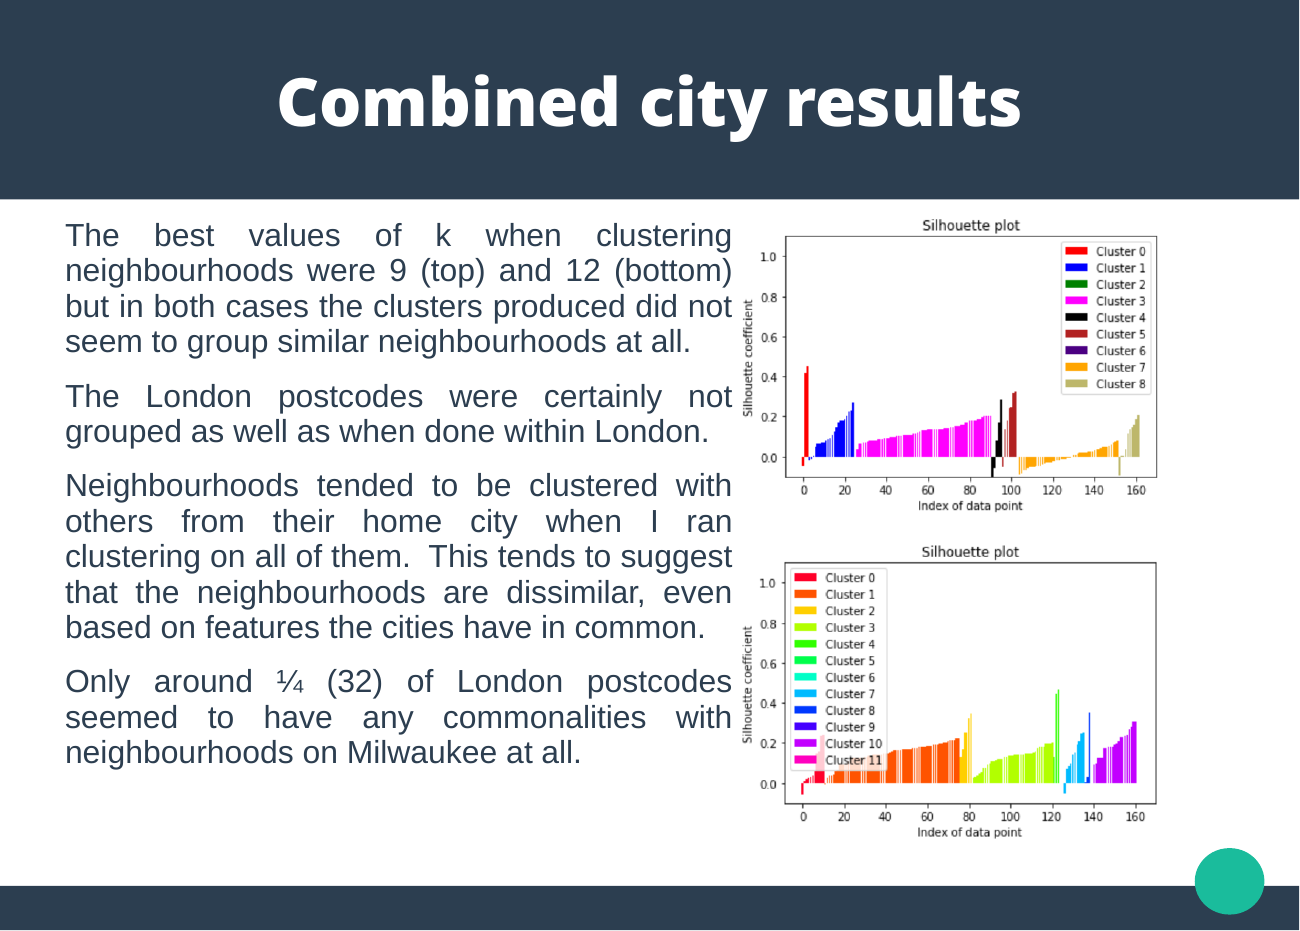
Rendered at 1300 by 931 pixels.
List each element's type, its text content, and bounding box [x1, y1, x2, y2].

list The best values of k when clustering neighbourhoods were 9 (top) and 12 (bottom) but in both cases the clusters produced did not seem to group similar neighbourhoods at all. The London postcodes were certainly not grouped as well as when done within London. Neighbourhoods tended to be clustered with others from their home city when I ran clustering on all of them. This tends to suggest that the neighbourhoods are dissimilar, even based on features the cities have in common. Only around ¼ (32) of London postcodes seemed to have any commonalities with neighbourhoods on Milwaukee at all. [64, 217, 733, 839]
text_box Combined city results [0, 0, 1300, 201]
picture [740, 542, 1159, 839]
picture [740, 217, 1159, 514]
